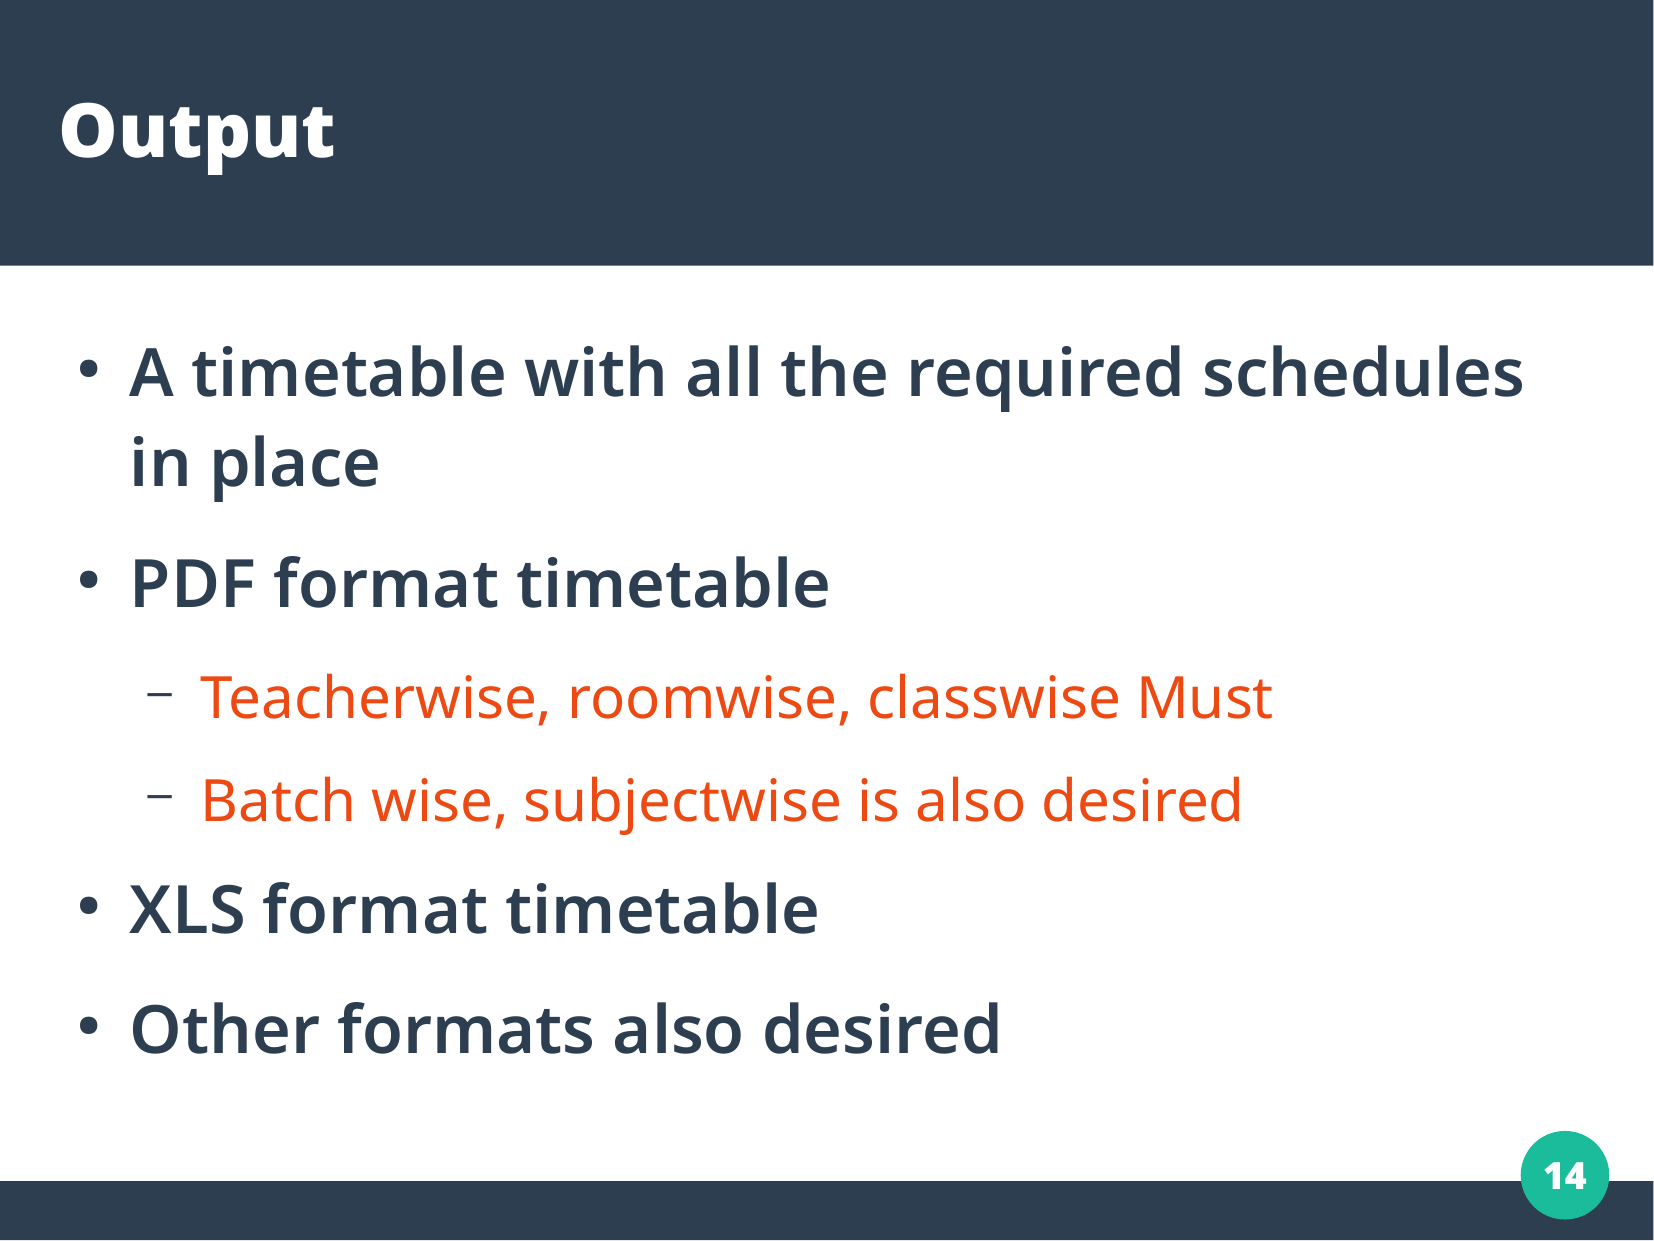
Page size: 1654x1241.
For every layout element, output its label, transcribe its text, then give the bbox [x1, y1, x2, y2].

title Output [59, 49, 1595, 207]
list A timetable with all the required schedules in place PDF format timetable Teacherwise, roomwise, classwise Must Batch wise, subjectwise is also desired XLS format timetable Other formats also desired [59, 324, 1595, 1152]
